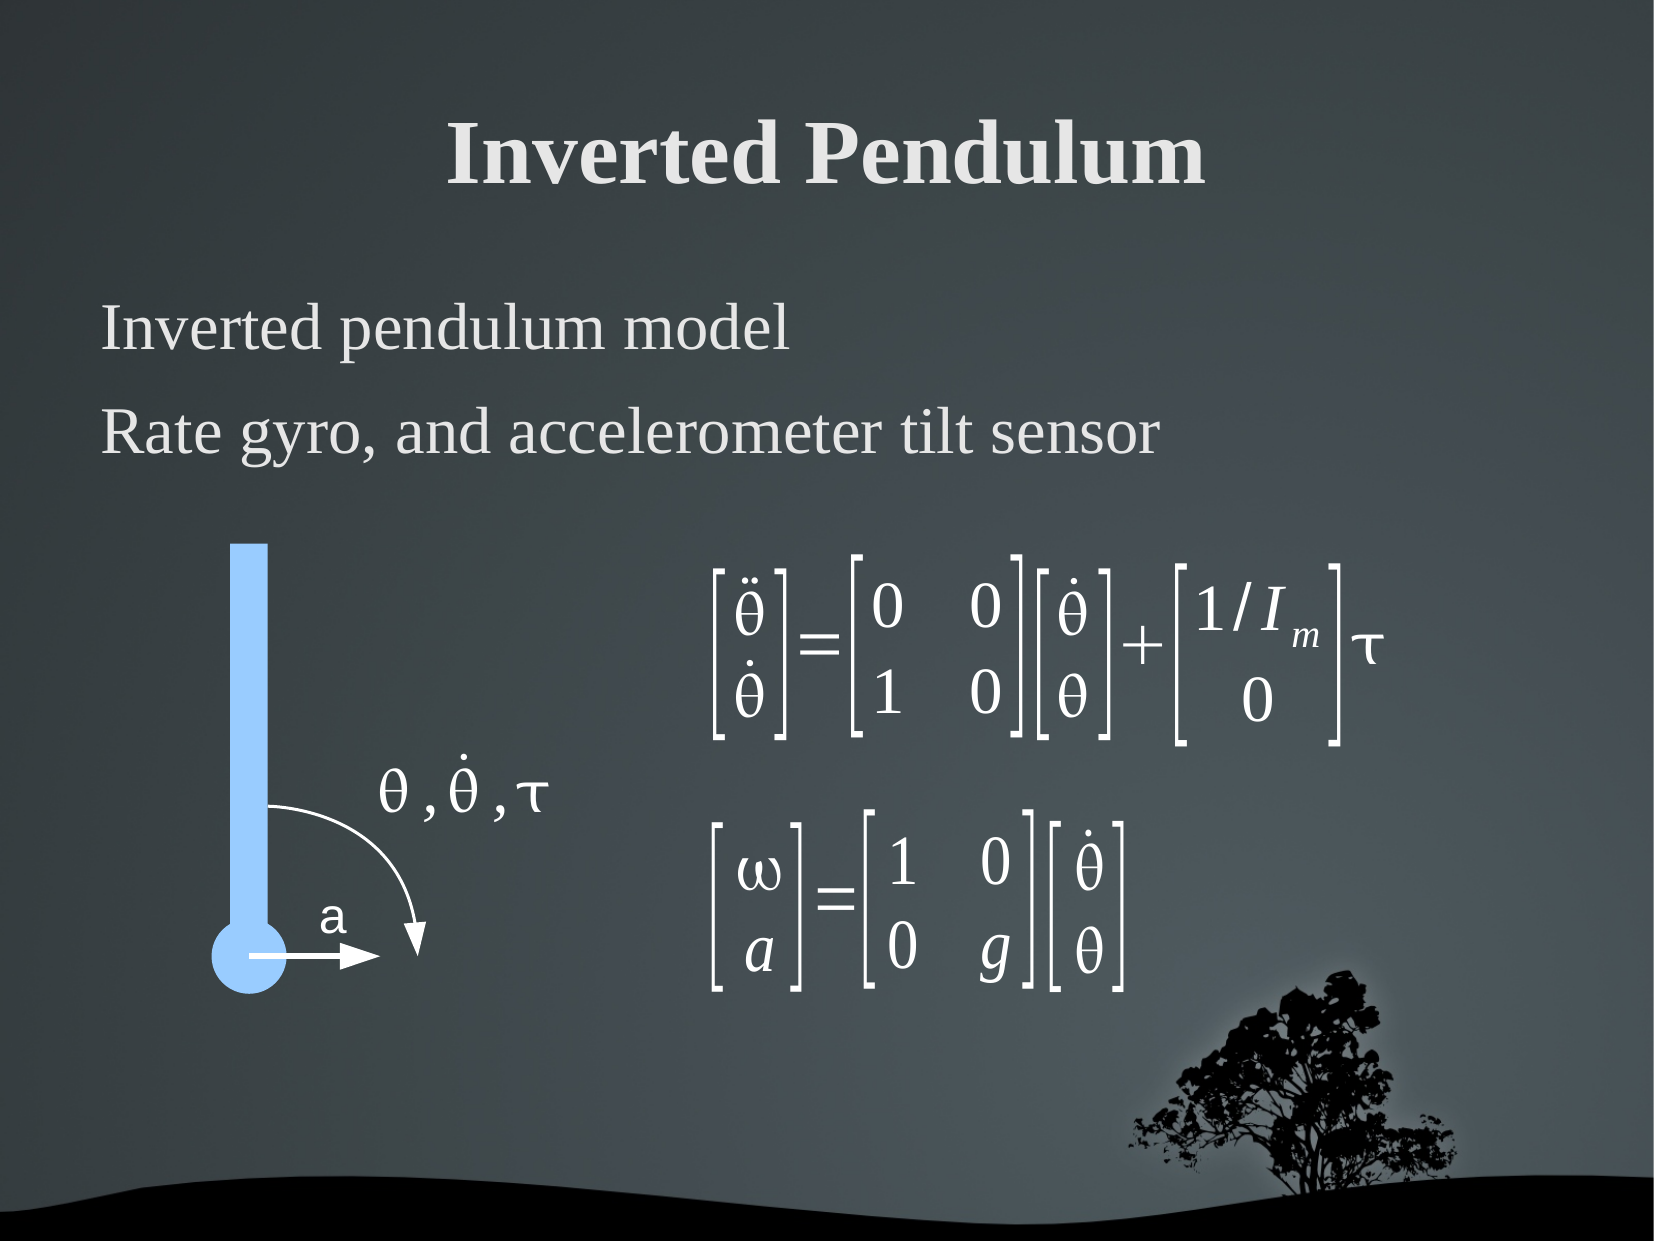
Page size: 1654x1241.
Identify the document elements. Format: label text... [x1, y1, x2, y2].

list Inverted pendulum model Rate gyro, and accelerometer tilt sensor [82, 290, 1571, 1094]
chart [701, 806, 1141, 997]
chart [702, 551, 1396, 751]
chart [369, 749, 561, 830]
text_box a [304, 881, 362, 952]
title Inverted Pendulum [82, 56, 1571, 250]
picture [0, 0, 1654, 1241]
text_box [211, 543, 287, 994]
